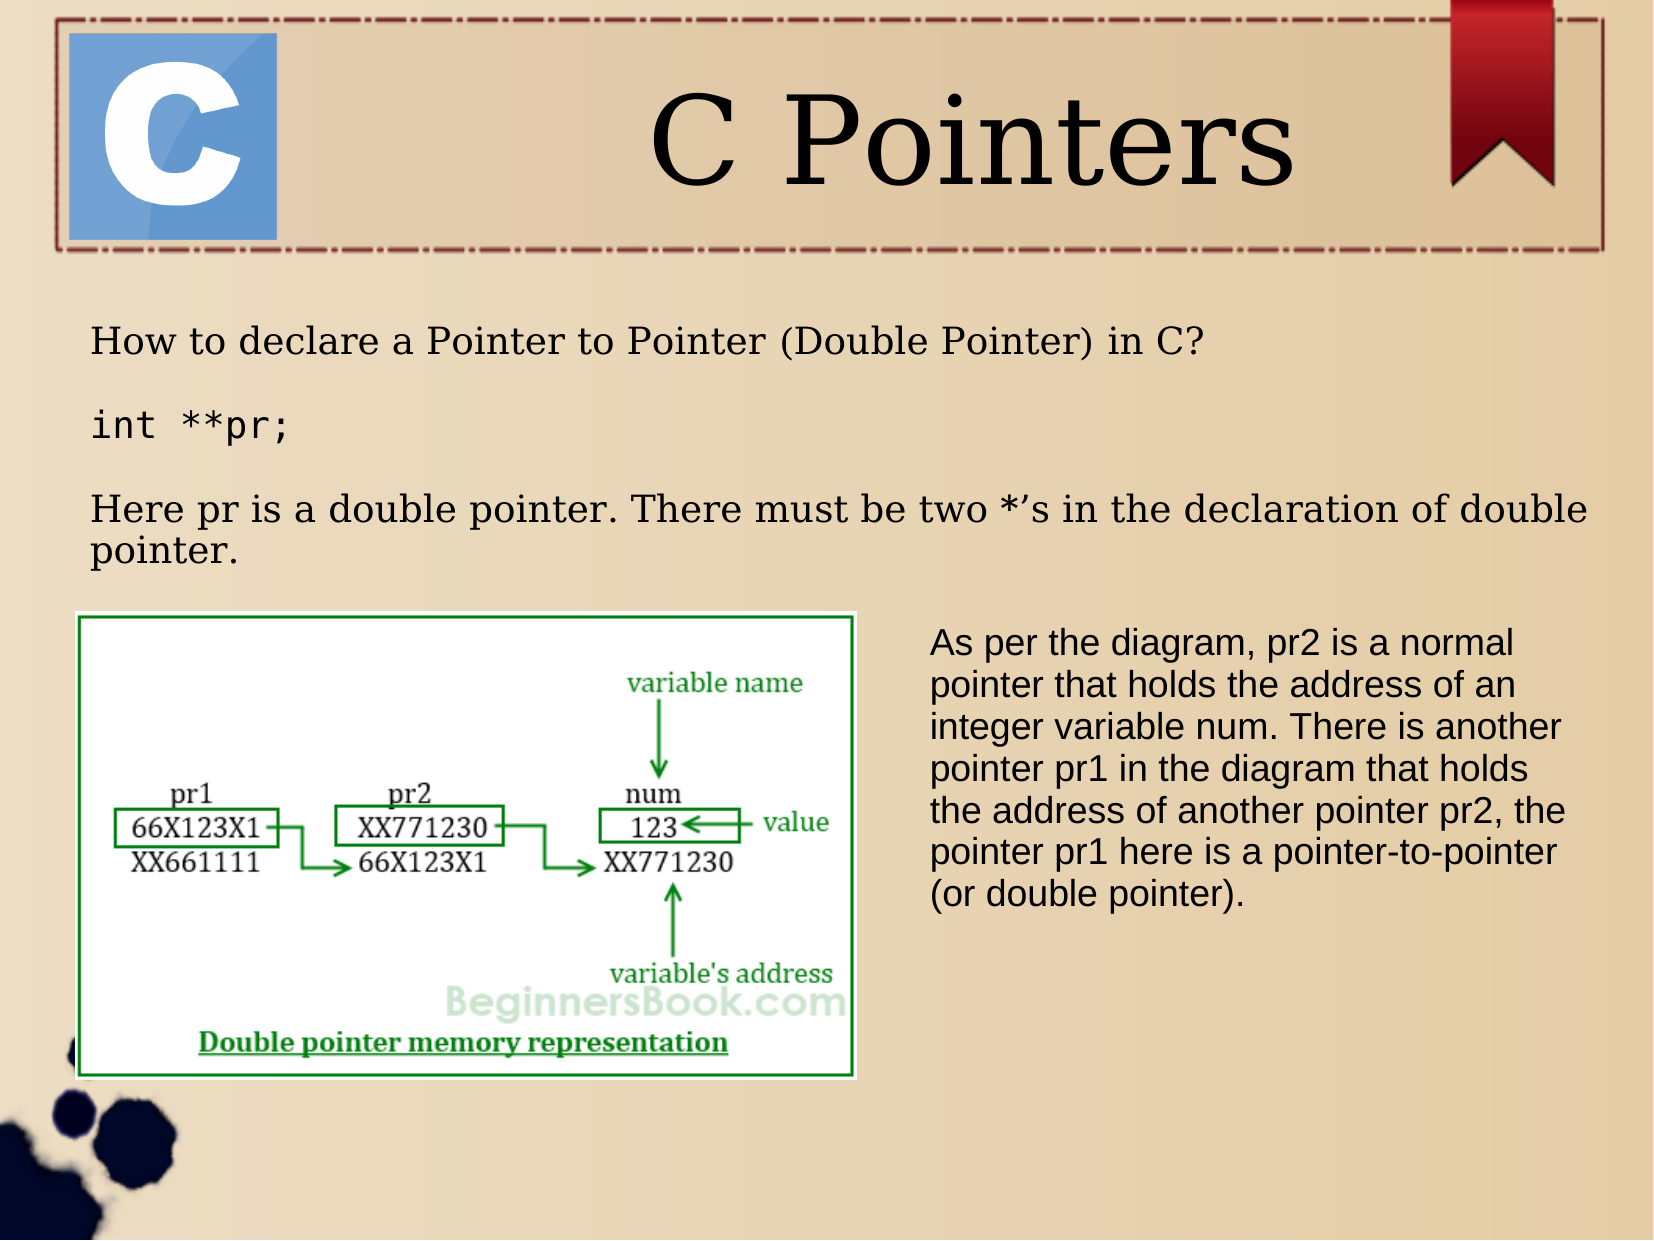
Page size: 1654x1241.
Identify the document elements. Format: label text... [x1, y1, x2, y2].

text_box As per the diagram, pr2 is a normal pointer that holds the address of an integer variable num. There is another pointer pr1 in the diagram that holds the address of another pointer pr2, the pointer pr1 here is a pointer-to-pointer (or double pointer). [915, 615, 1606, 923]
title C Pointers [495, 47, 1413, 229]
text_box How to declare a Pointer to Pointer (Double Pointer) in C? int **pr; Here pr is a double pointer. There must be two *’s in the declaration of double pointer. [75, 313, 1606, 538]
picture [0, 0, 1654, 1240]
